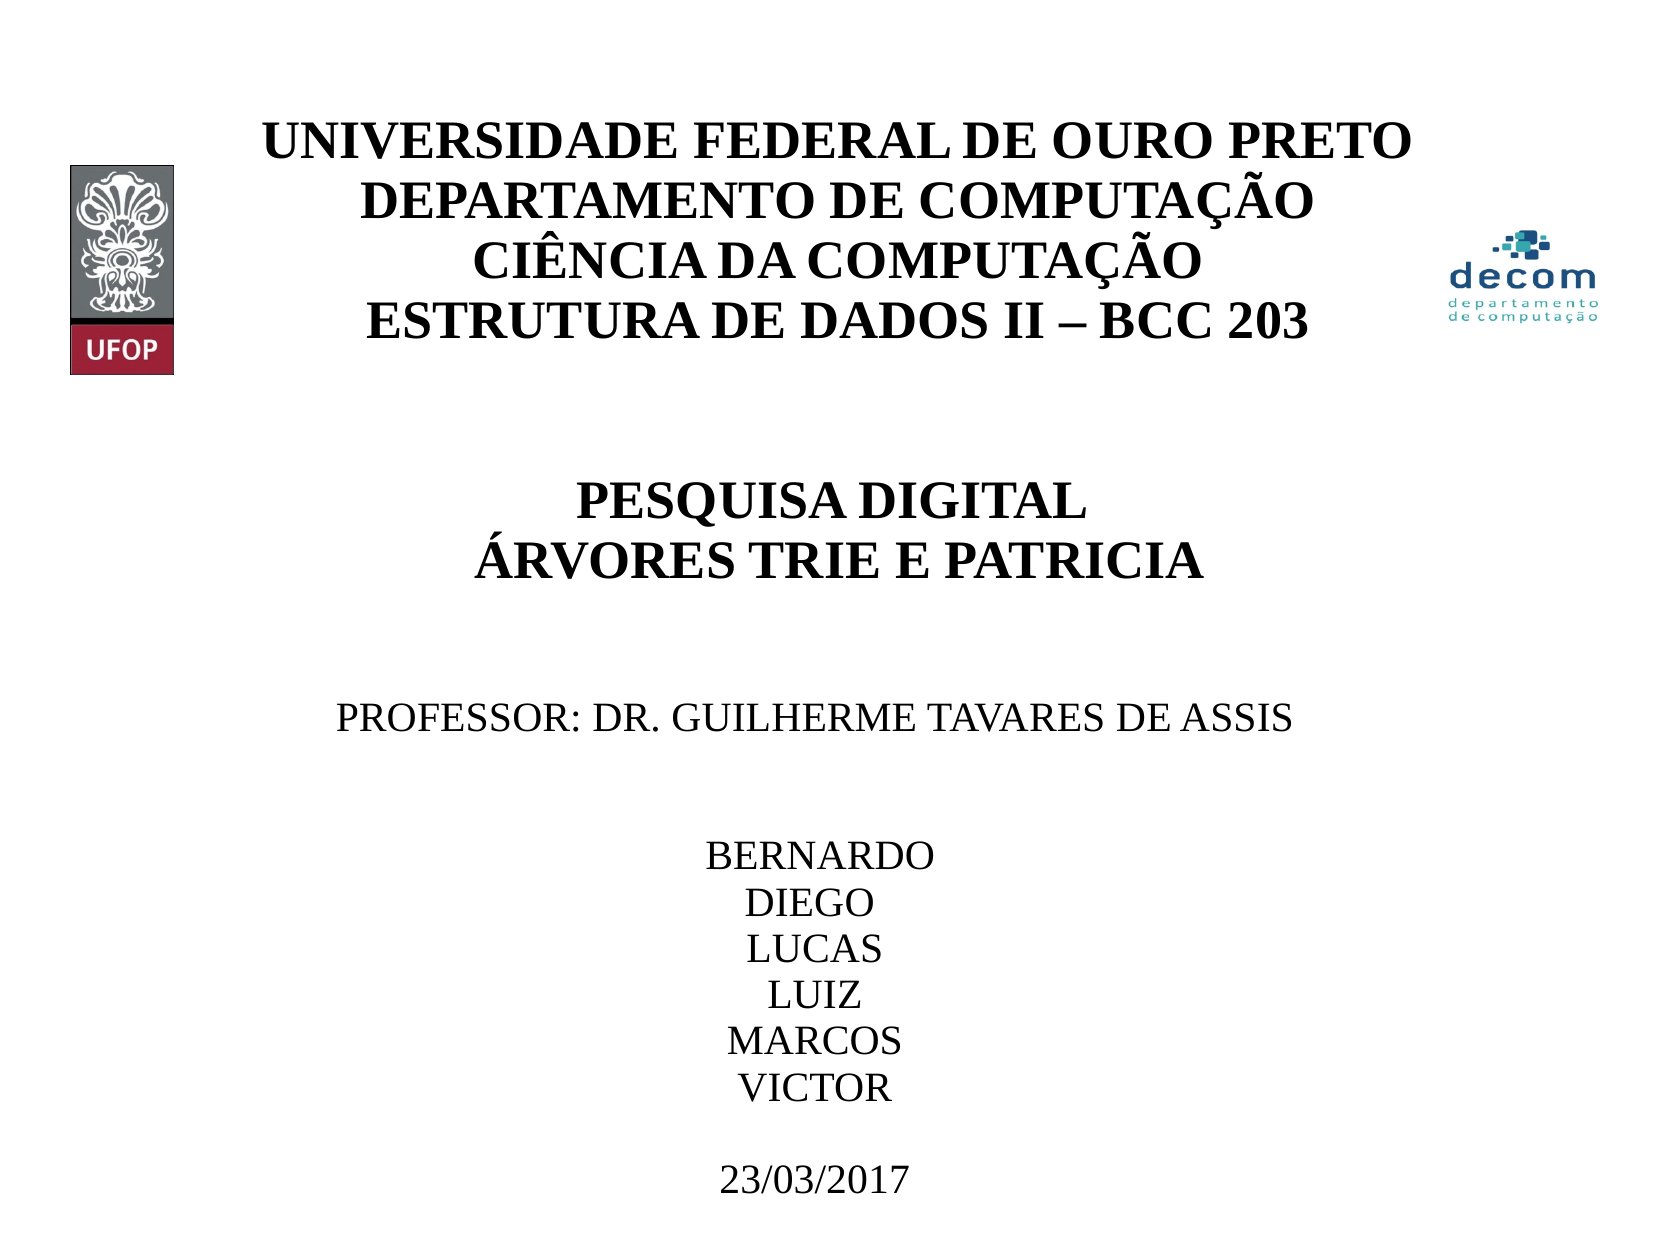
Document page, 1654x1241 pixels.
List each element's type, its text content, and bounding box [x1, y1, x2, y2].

title UNIVERSIDADE FEDERAL DE OURO PRETO DEPARTAMENTO DE COMPUTAÇÃO CIÊNCIA DA COMPUTAÇÃO ESTRUTURA DE DADOS II – BCC 203 PESQUISA DIGITAL ÁRVORES TRIE E PATRICIA [94, 110, 1583, 591]
picture [70, 165, 174, 375]
picture [1440, 224, 1607, 330]
subtitle PROFESSOR: DR. GUILHERME TAVARES DE ASSIS BERNARDO DIEGO LUCAS LUIZ MARCOS VICTOR 23/03/2017 [70, 496, 1559, 1216]
